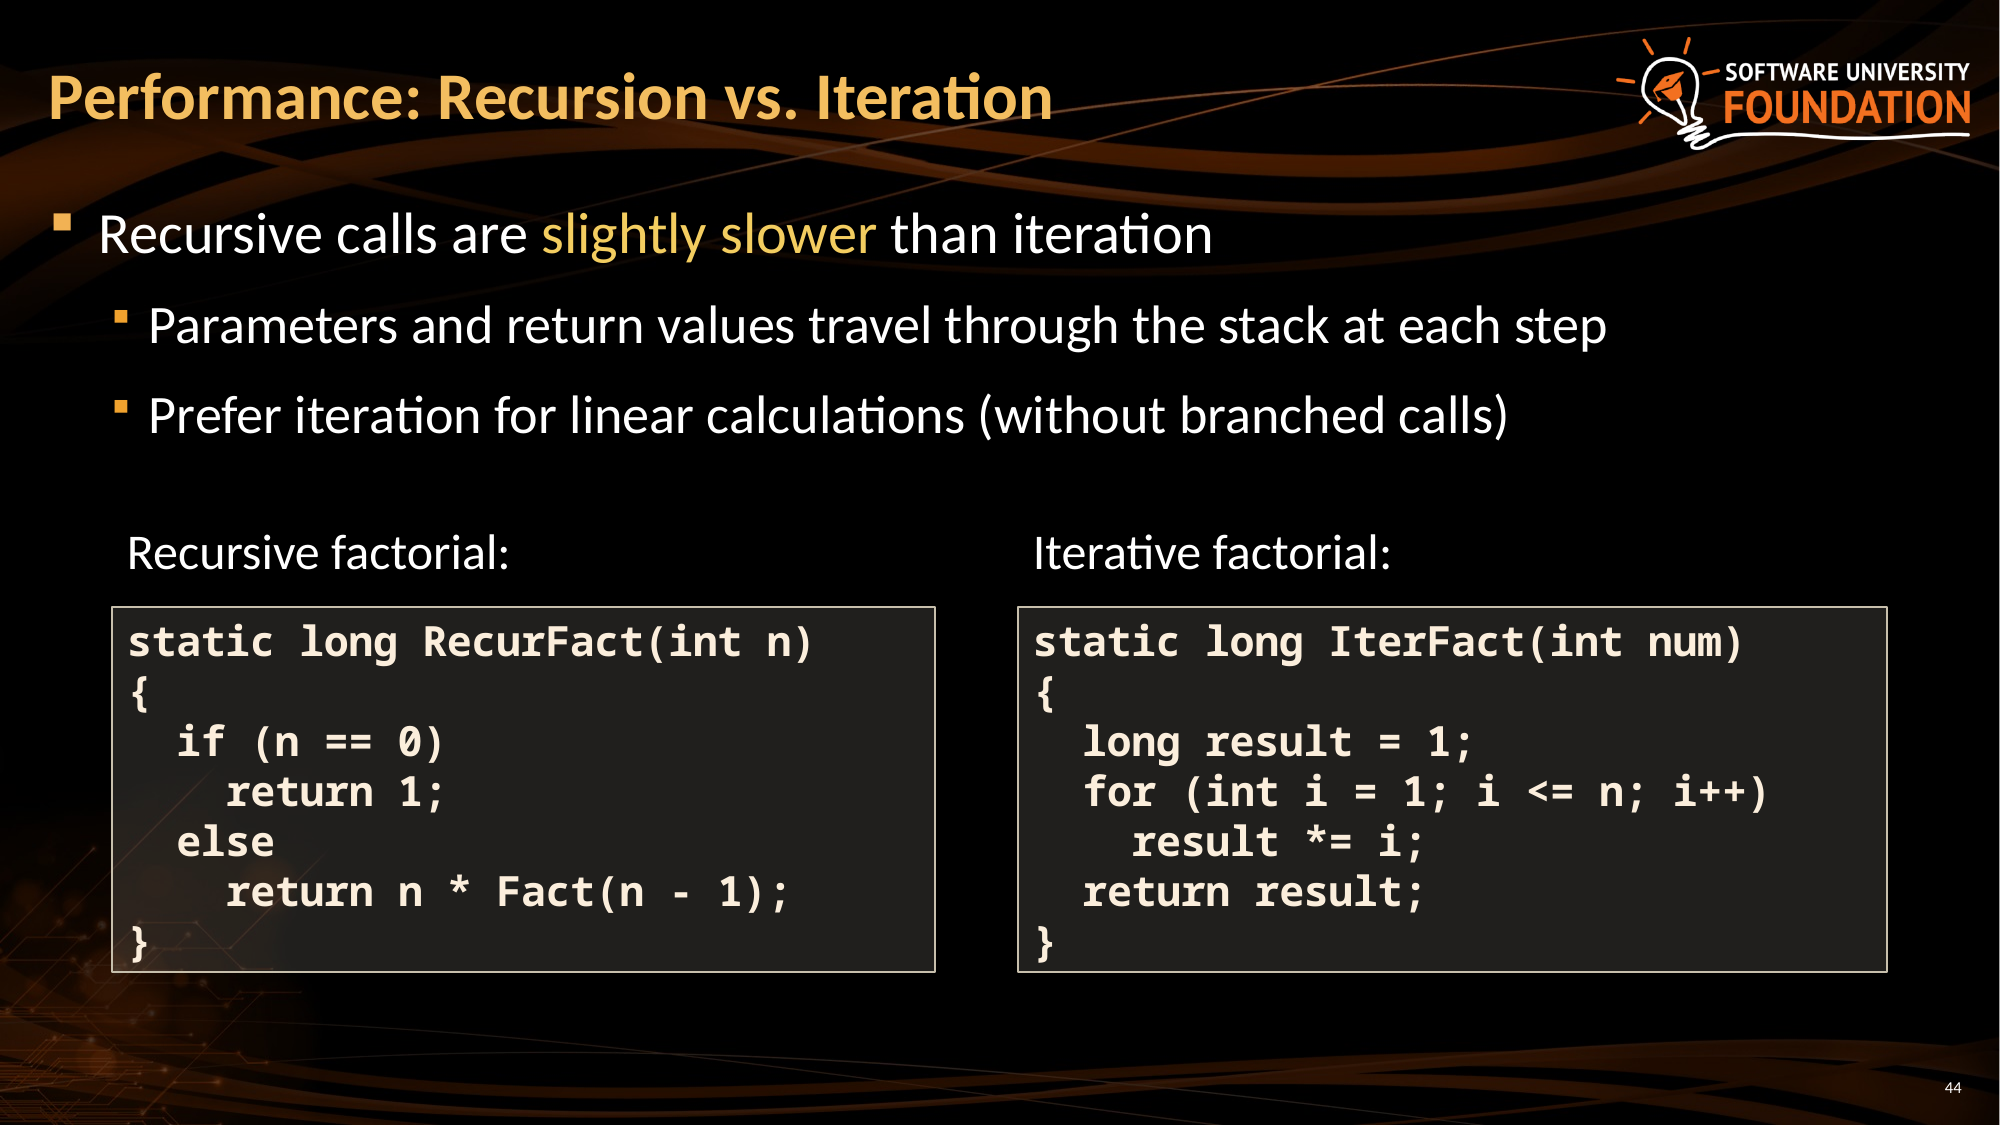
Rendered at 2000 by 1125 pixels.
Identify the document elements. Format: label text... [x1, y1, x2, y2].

text_box Iterative factorial: [1018, 512, 1521, 588]
list Recursive calls are slightly slower than iteration Parameters and return values travel through the stack at each step Prefer iteration for linear calculations (without branched calls) [31, 188, 1968, 1103]
picture [0, 0, 2000, 1125]
text_box Recursive factorial: [112, 512, 646, 588]
title Performance: Recursion vs. Iteration [30, 6, 1602, 189]
text_box static long IterFact(int num) { long result = 1; for (int i = 1; i <= n; i++) result *= i; return result; } [1018, 607, 1888, 973]
text_box static long RecurFact(int n) { if (n == 0) return 1; else return n * Fact(n - 1); } [112, 607, 936, 973]
